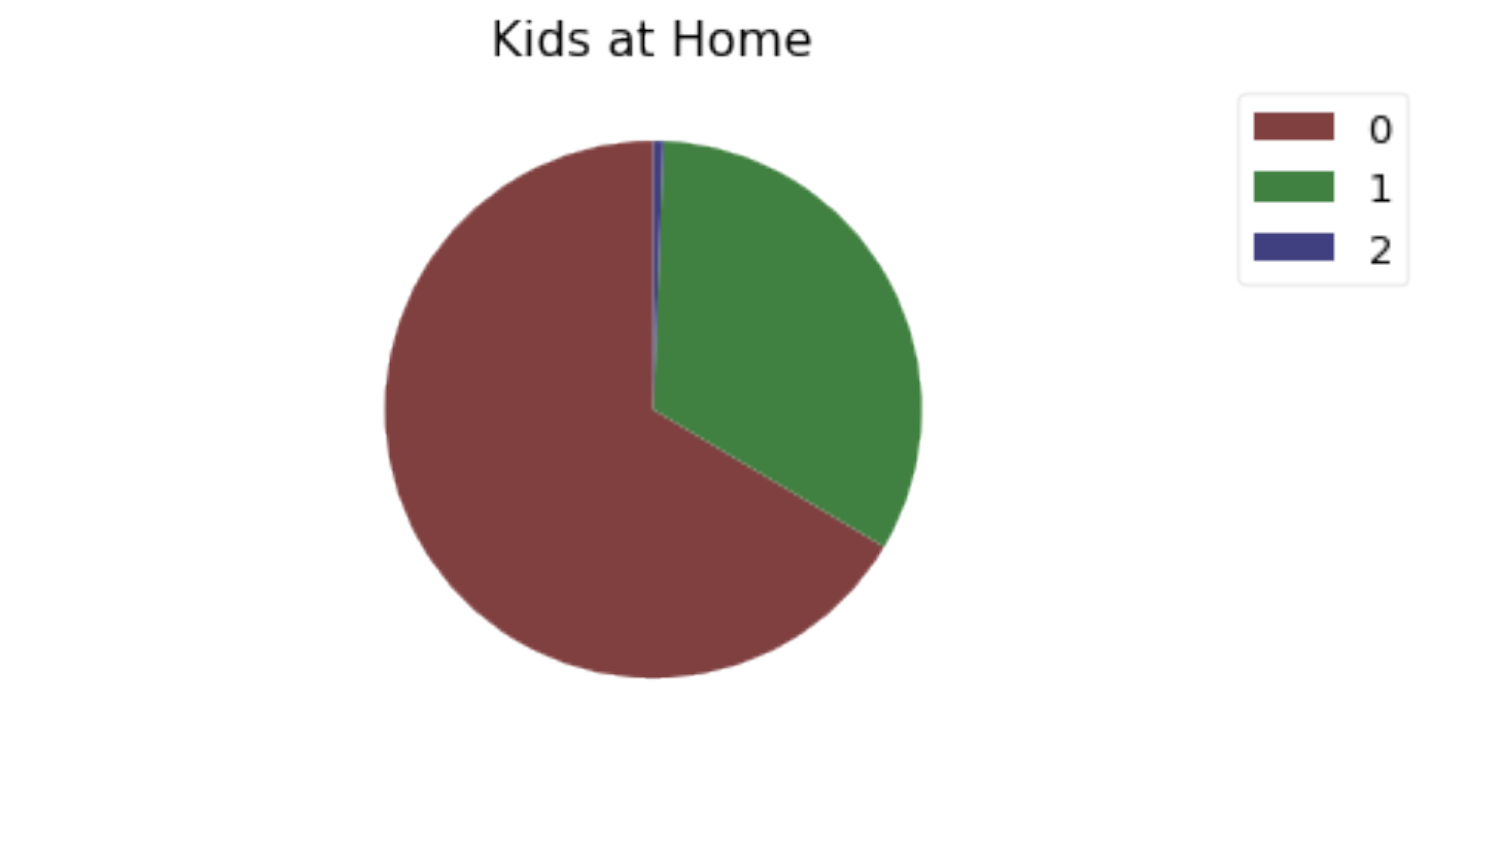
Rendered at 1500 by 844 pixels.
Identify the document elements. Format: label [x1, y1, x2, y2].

picture [115, 0, 1431, 769]
